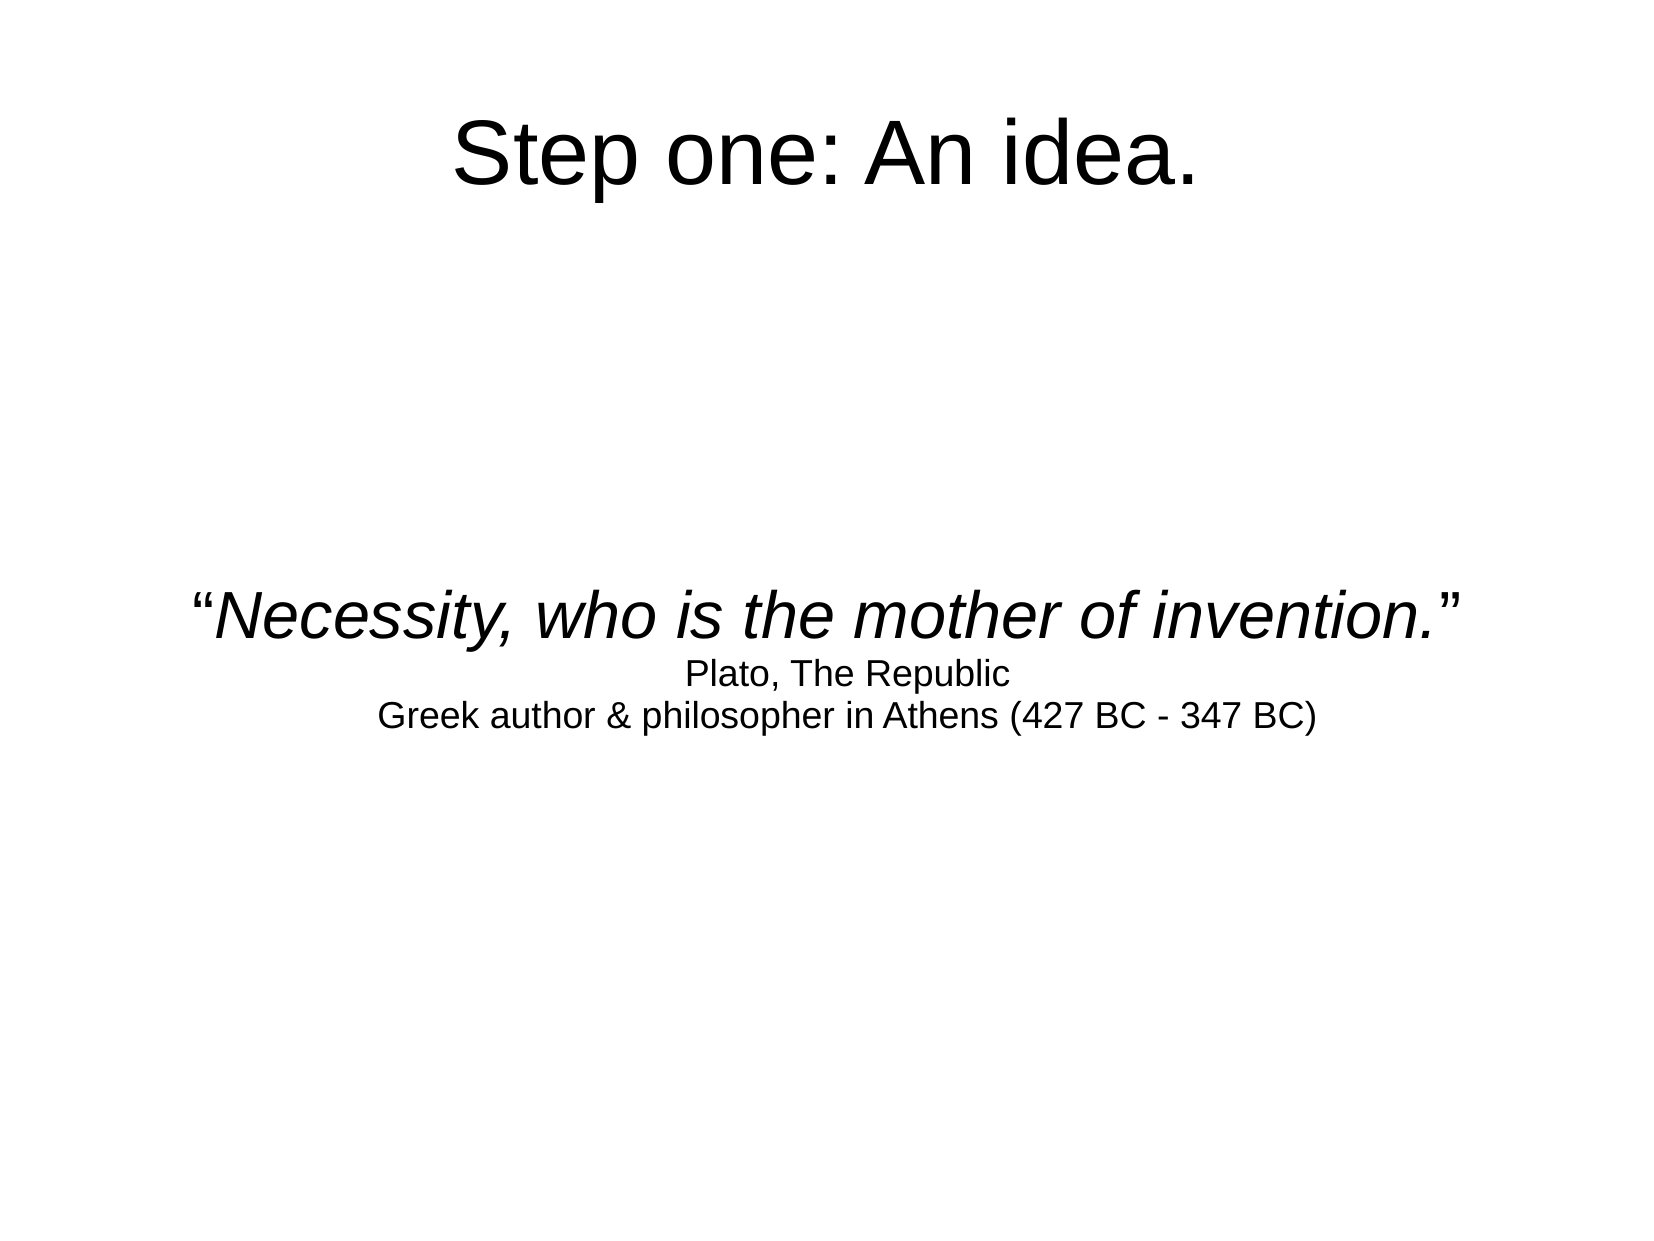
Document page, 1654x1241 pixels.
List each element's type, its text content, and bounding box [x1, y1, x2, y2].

title Step one: An idea. [82, 49, 1571, 257]
subtitle “Necessity, who is the mother of invention.” Plato, The Republic Greek author & philosopher in Athens (427 BC - 347 BC) [82, 290, 1571, 1109]
